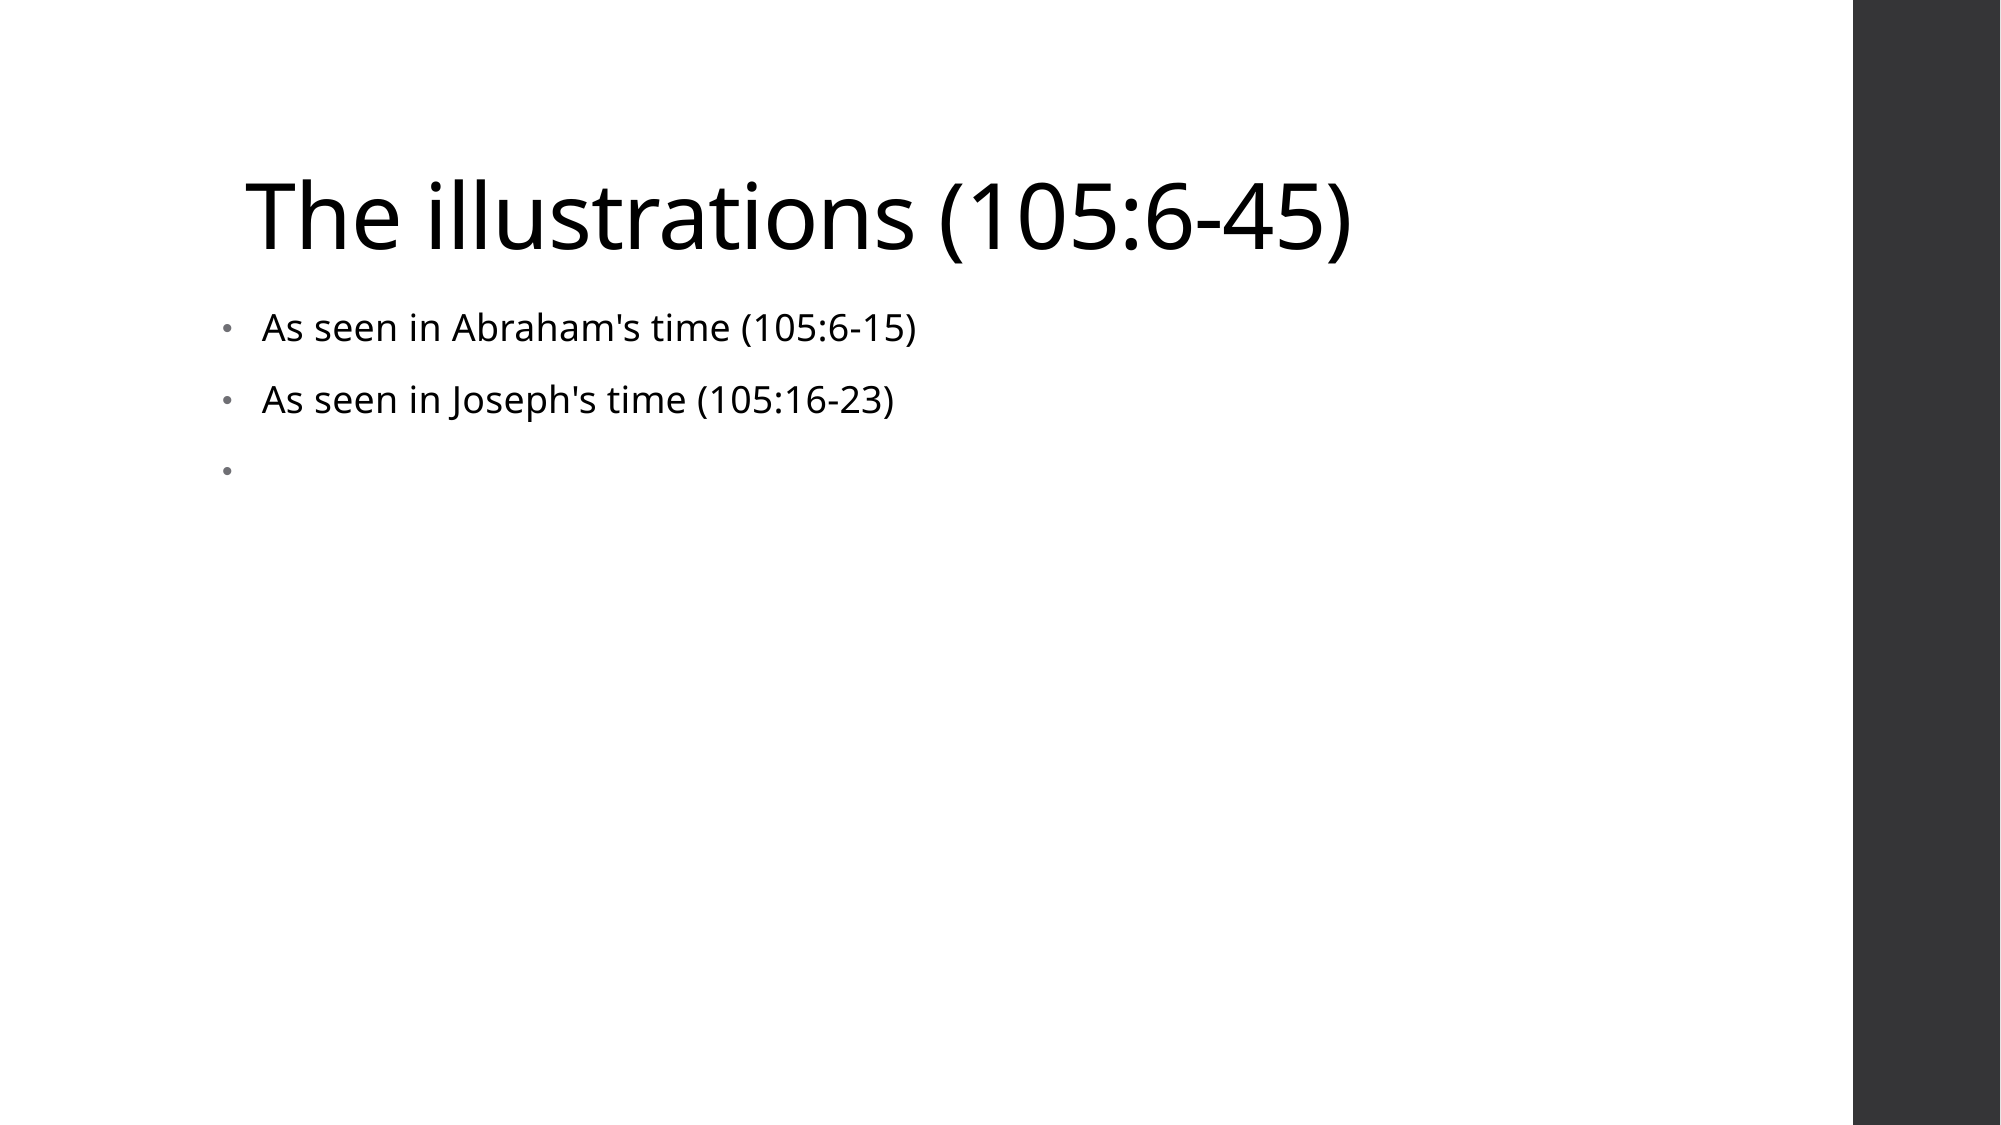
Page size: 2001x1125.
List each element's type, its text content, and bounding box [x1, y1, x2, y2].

title The illustrations (105:6-45) [206, 60, 1797, 278]
list As seen in Abraham's time (105:6-15) As seen in Joseph's time (105:16-23) [206, 299, 1617, 1014]
